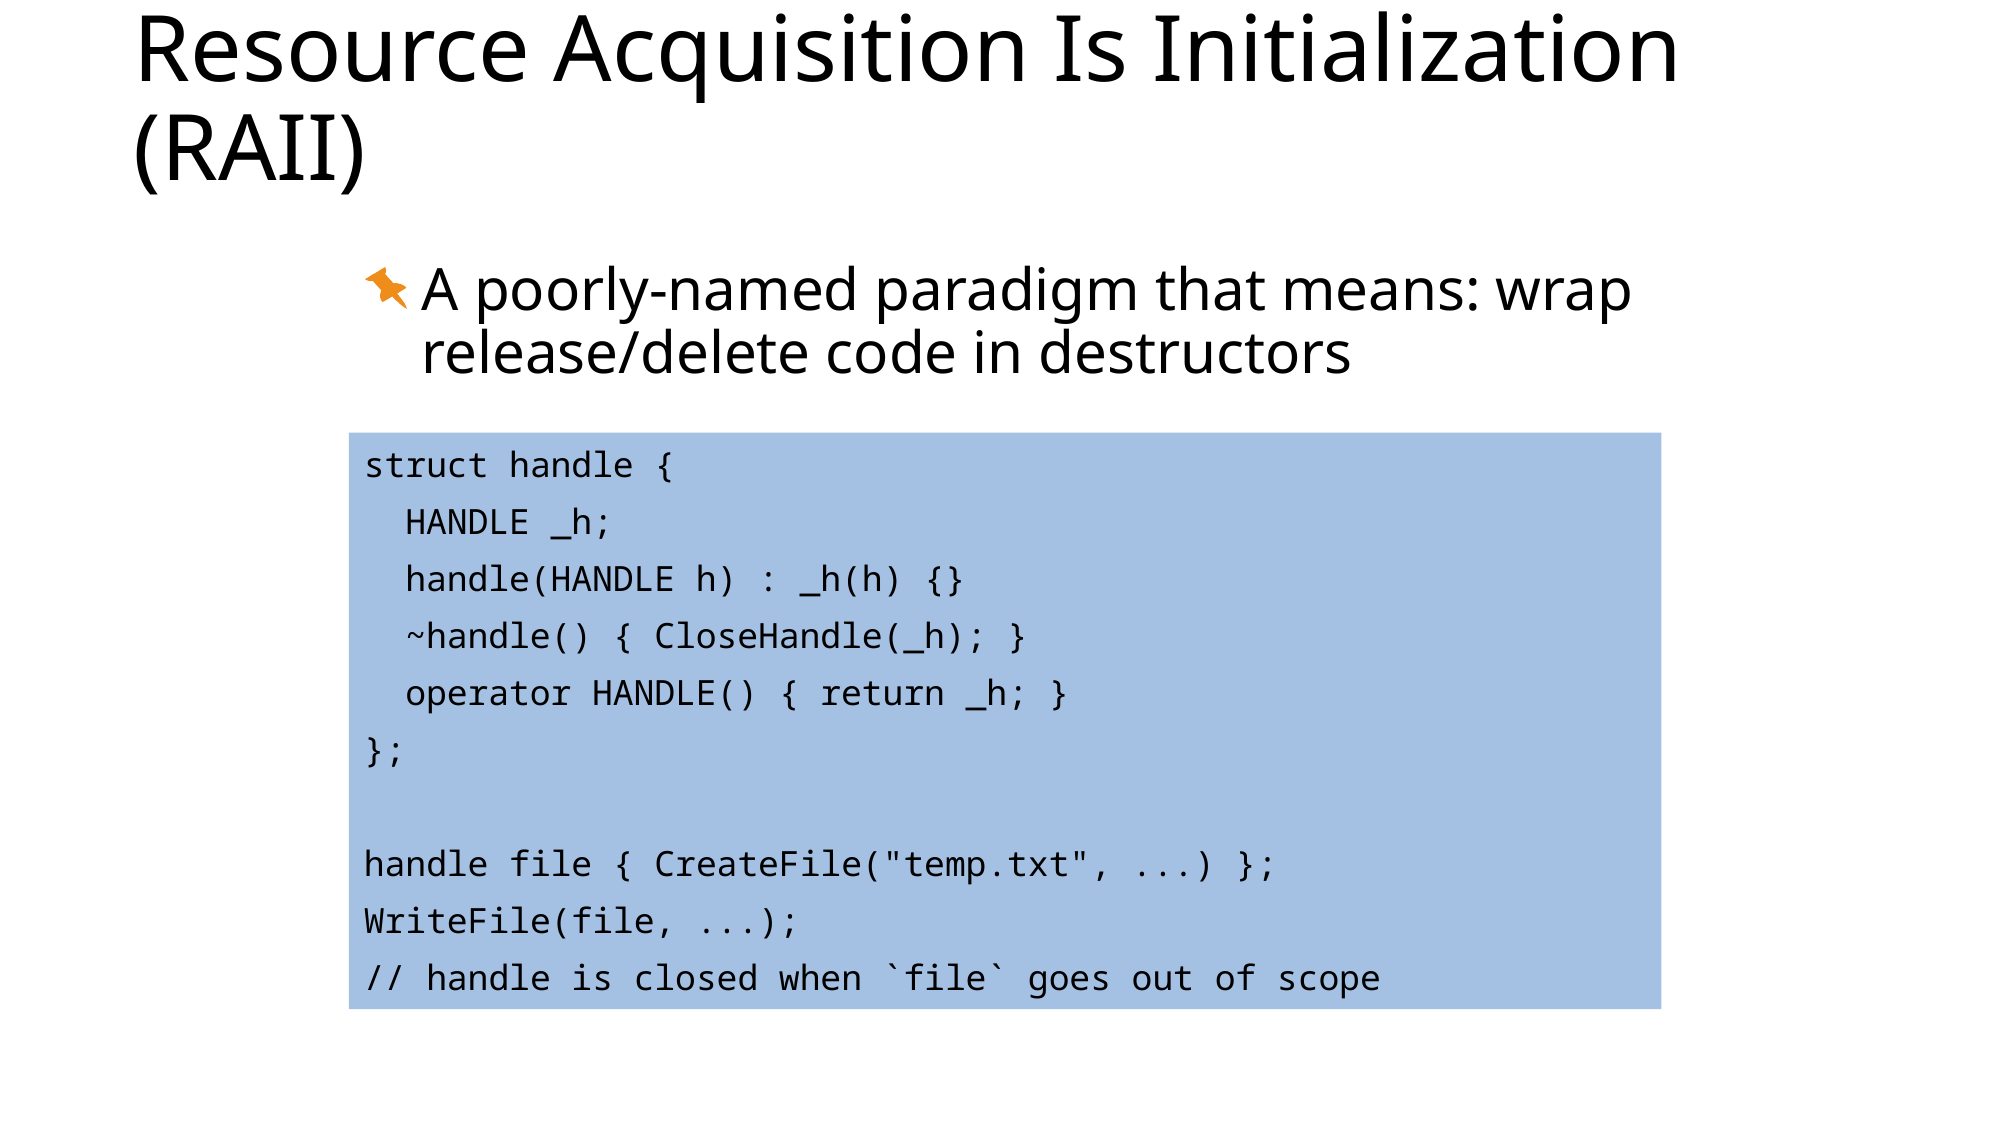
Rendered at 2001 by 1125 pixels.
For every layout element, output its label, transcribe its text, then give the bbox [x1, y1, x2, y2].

title Resource Acquisition Is Initialization (RAII) [133, 90, 1867, 209]
list A poorly-named paradigm that means: wrap release/delete code in destructors [350, 245, 1662, 421]
list struct handle { HANDLE _h; handle(HANDLE h) : _h(h) {} ~handle() { CloseHandle(_h); } operator HANDLE() { return _h; } }; handle file { CreateFile("temp.txt", ...) }; WriteFile(file, ...); // handle is closed when `file` goes out of scope [348, 432, 1662, 1010]
